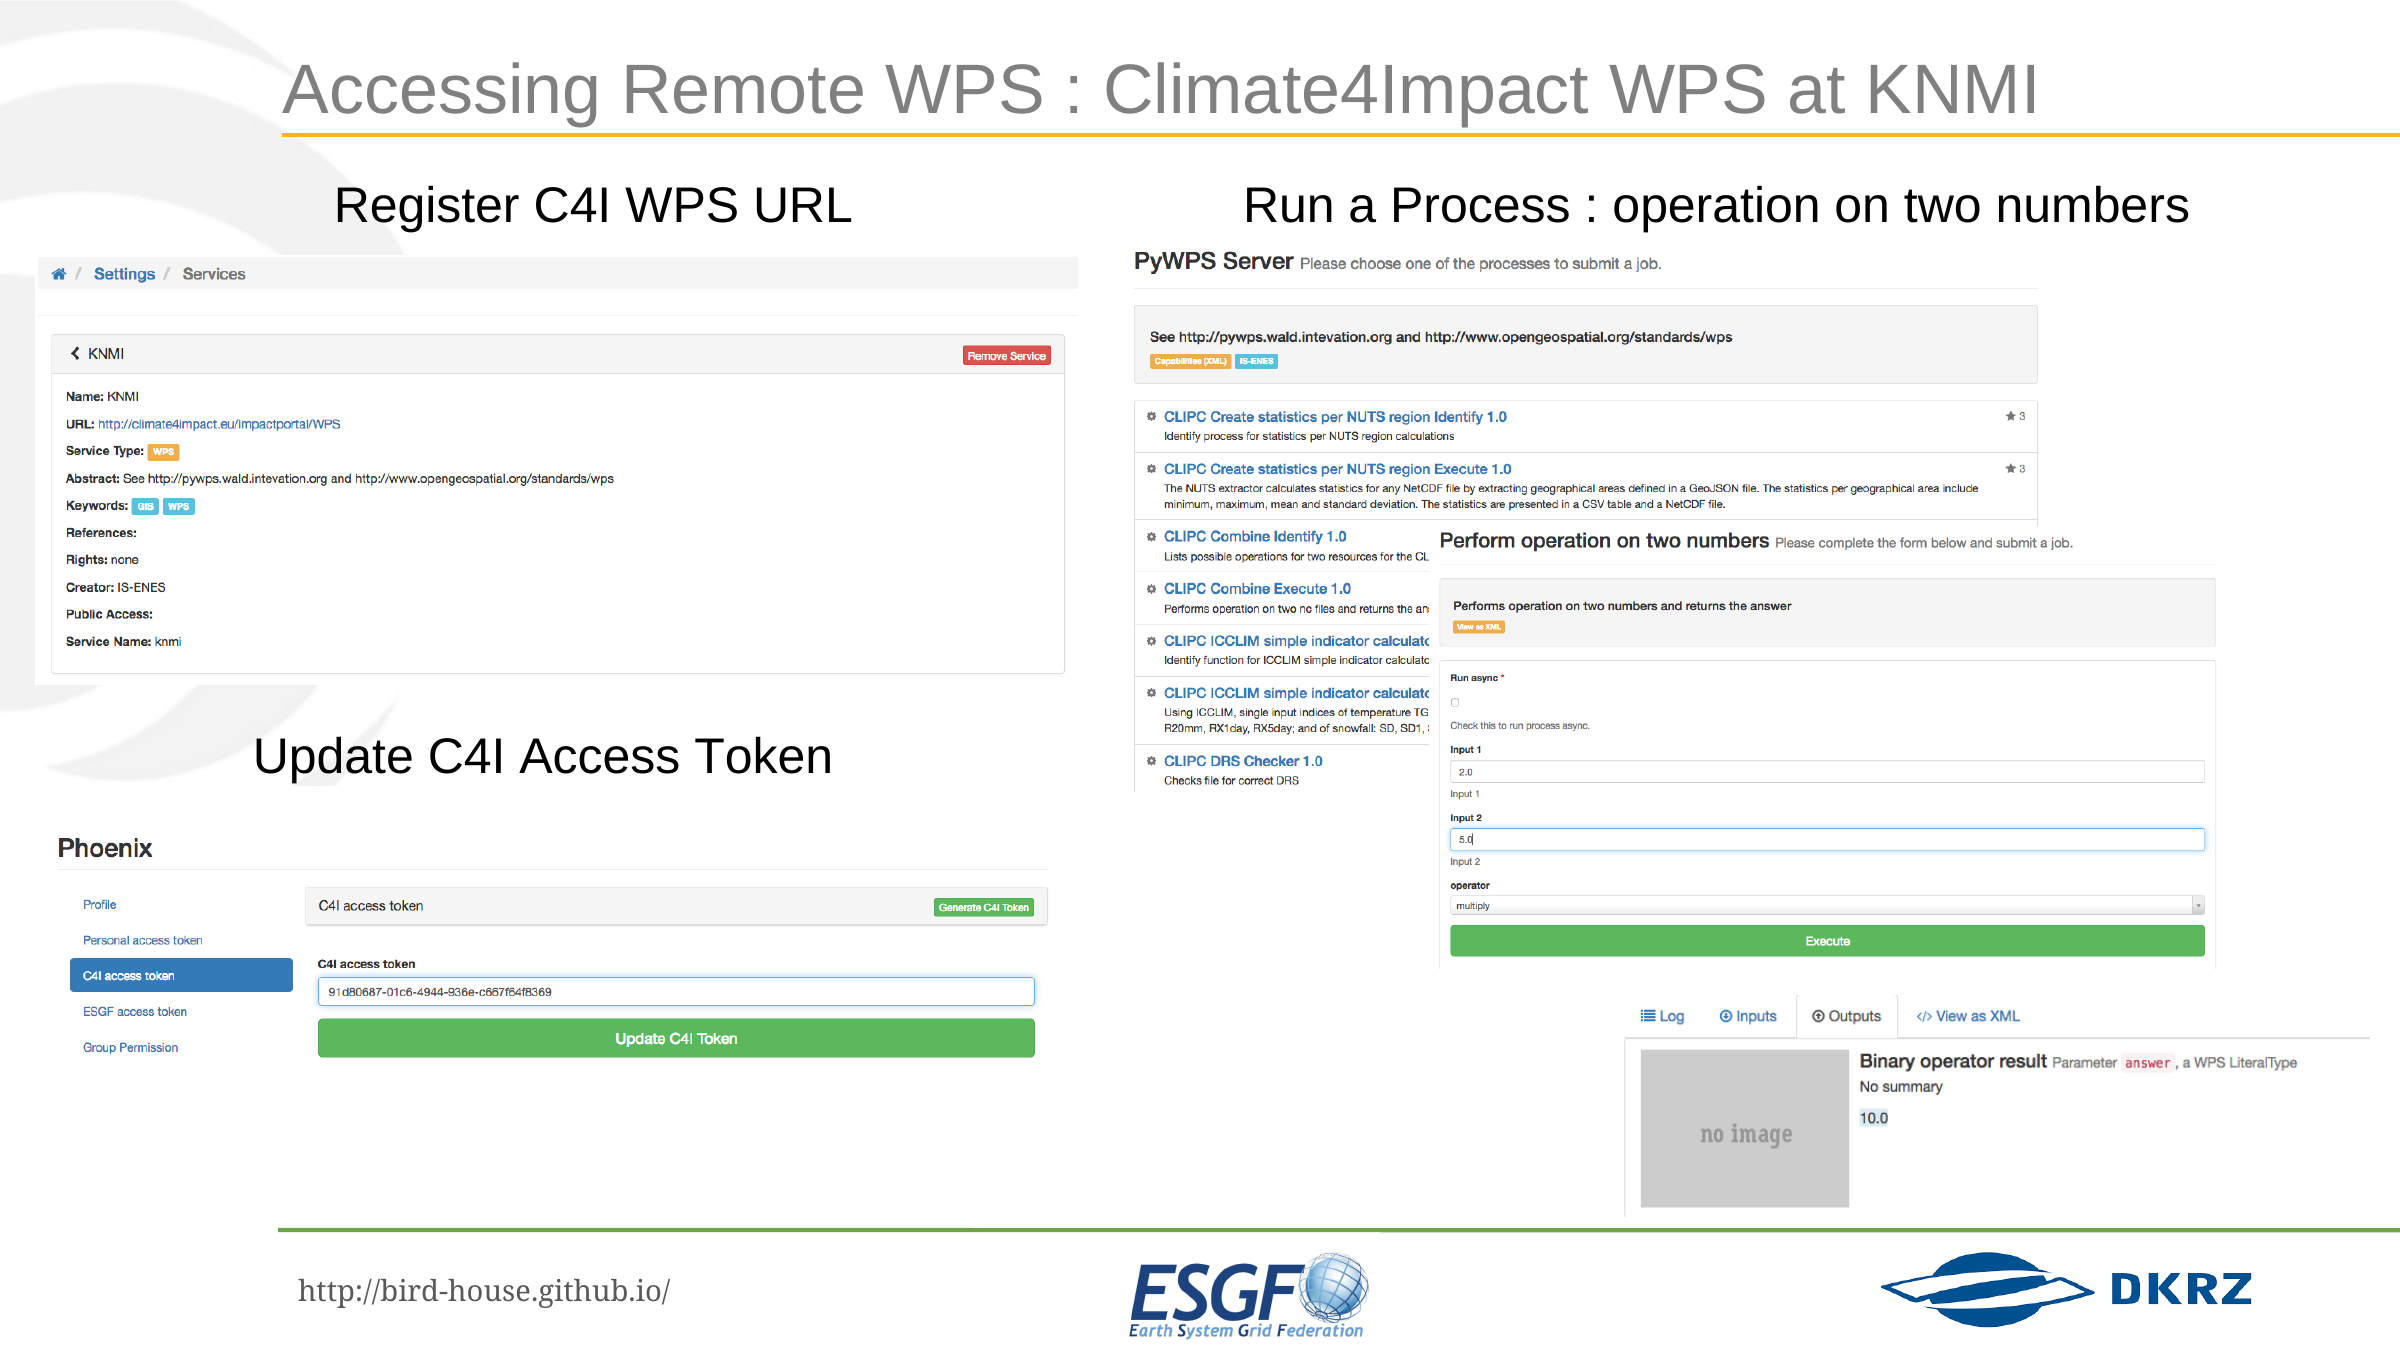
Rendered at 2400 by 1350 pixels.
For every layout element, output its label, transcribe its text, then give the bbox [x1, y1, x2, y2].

picture [47, 814, 1060, 1075]
picture [1879, 1244, 2259, 1335]
picture [1113, 241, 2222, 969]
picture [1618, 995, 2370, 1217]
text_box Update C4I Access Token [238, 716, 839, 792]
title Accessing Remote WPS : Climate4Impact WPS at KNMI [268, 35, 2174, 146]
picture [1074, 1179, 1418, 1350]
picture [0, 0, 1079, 786]
text_box Run a Process : operation on two numbers [1228, 165, 2206, 241]
text_box Register C4I WPS URL [318, 165, 868, 241]
